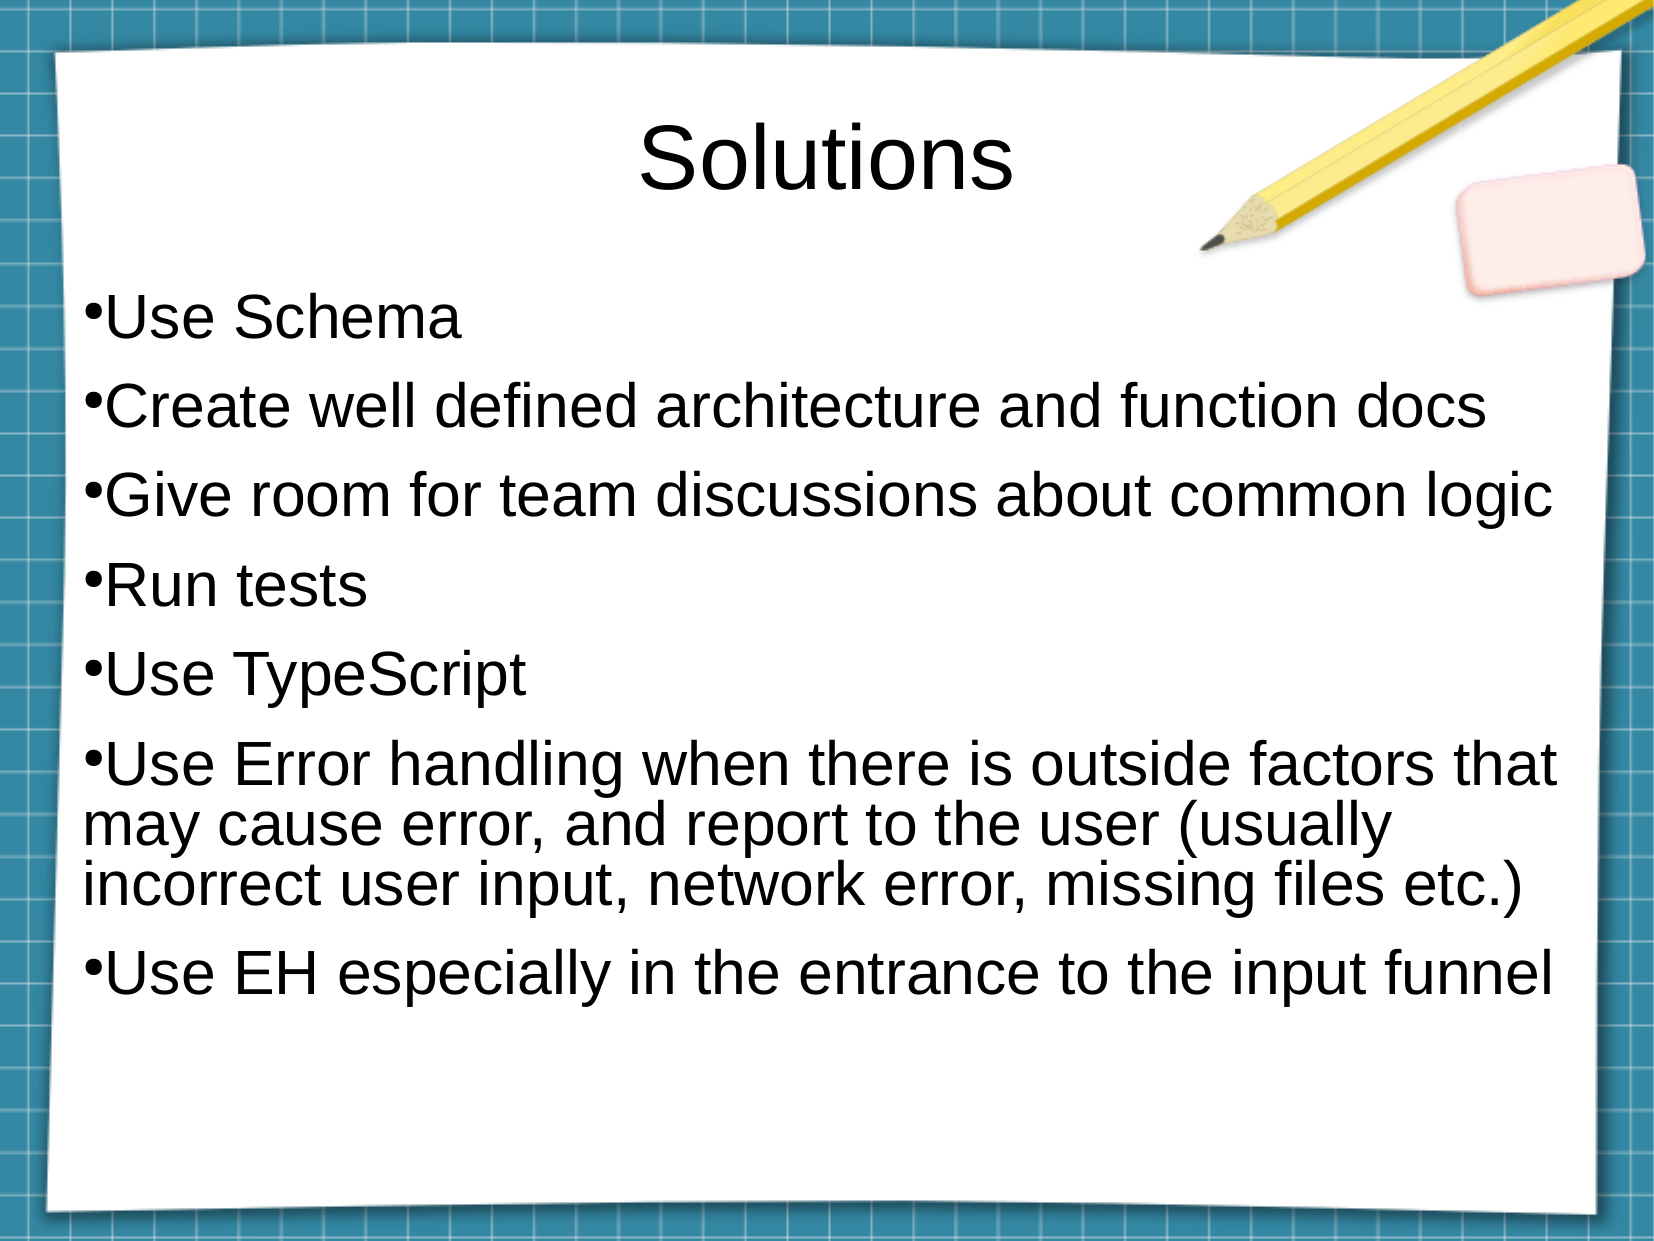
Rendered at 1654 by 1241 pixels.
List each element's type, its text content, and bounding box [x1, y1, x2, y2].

list Use Schema Create well defined architecture and function docs Give room for team discussions about common logic Run tests Use TypeScript Use Error handling when there is outside factors that may cause error, and report to the user (usually incorrect user input, network error, missing files etc.) Use EH especially in the entrance to the input funnel [82, 290, 1571, 1010]
title Solutions [82, 49, 1571, 257]
